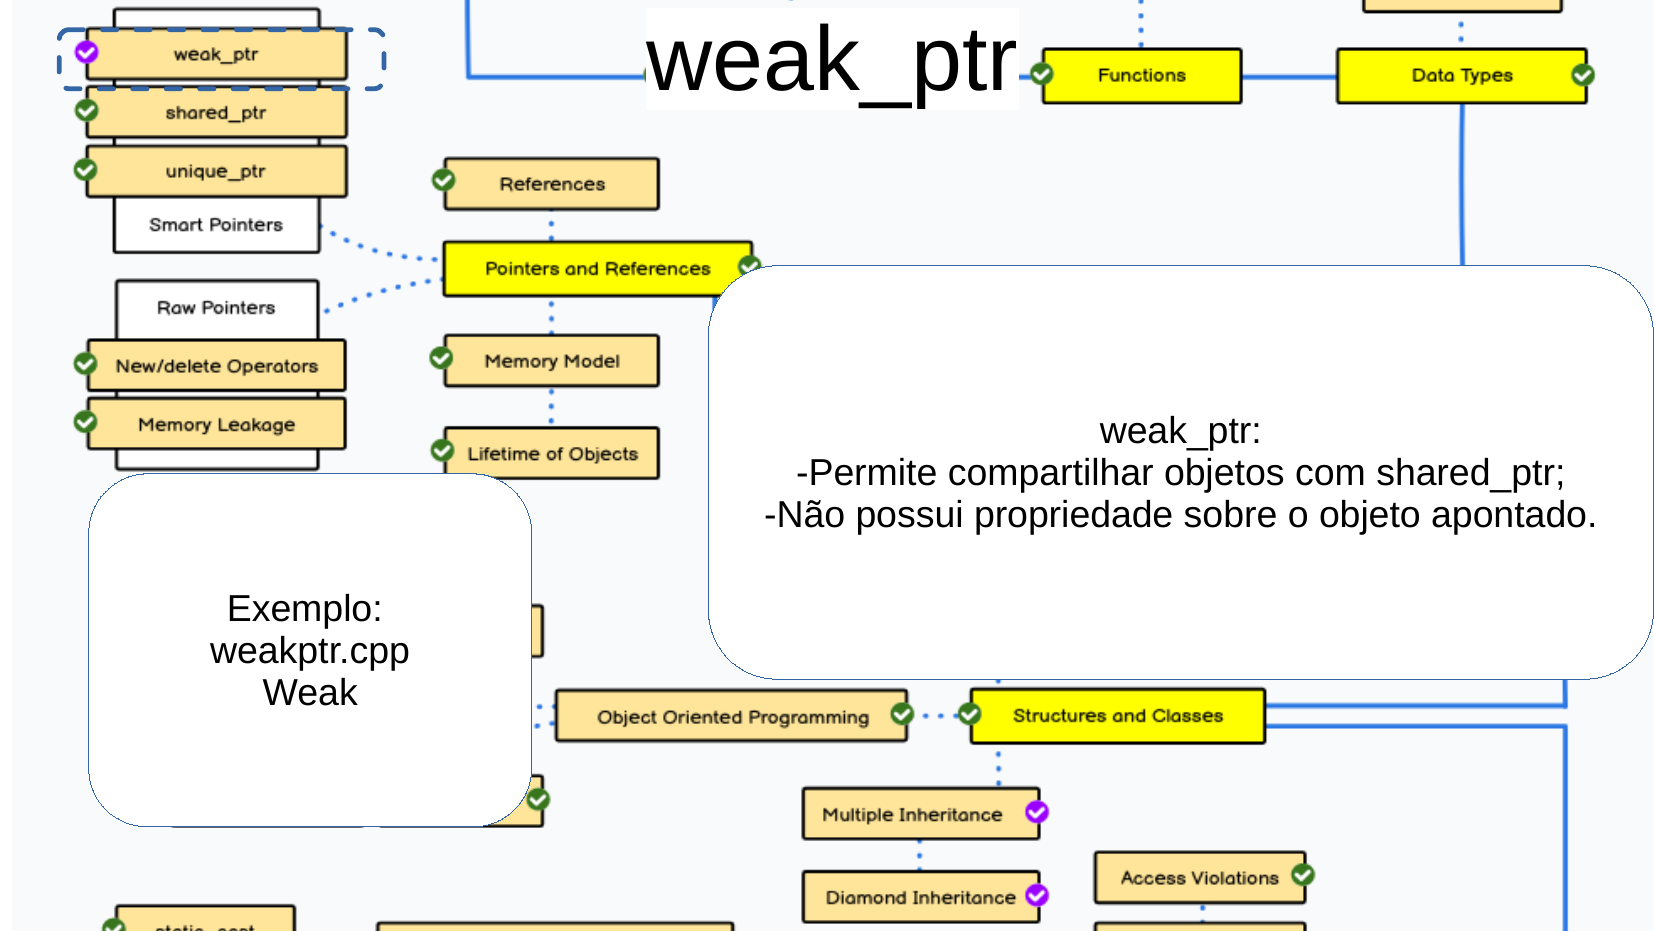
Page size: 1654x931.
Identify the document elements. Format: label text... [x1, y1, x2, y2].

picture [12, 0, 1654, 931]
title weak_ptr [88, 0, 1577, 119]
text_box Exemplo: weakptr.cpp Weak [88, 473, 532, 827]
text_box weak_ptr: -Permite compartilhar objetos com shared_ptr; -Não possui propriedade sobre o objeto apontado. [708, 265, 1654, 680]
